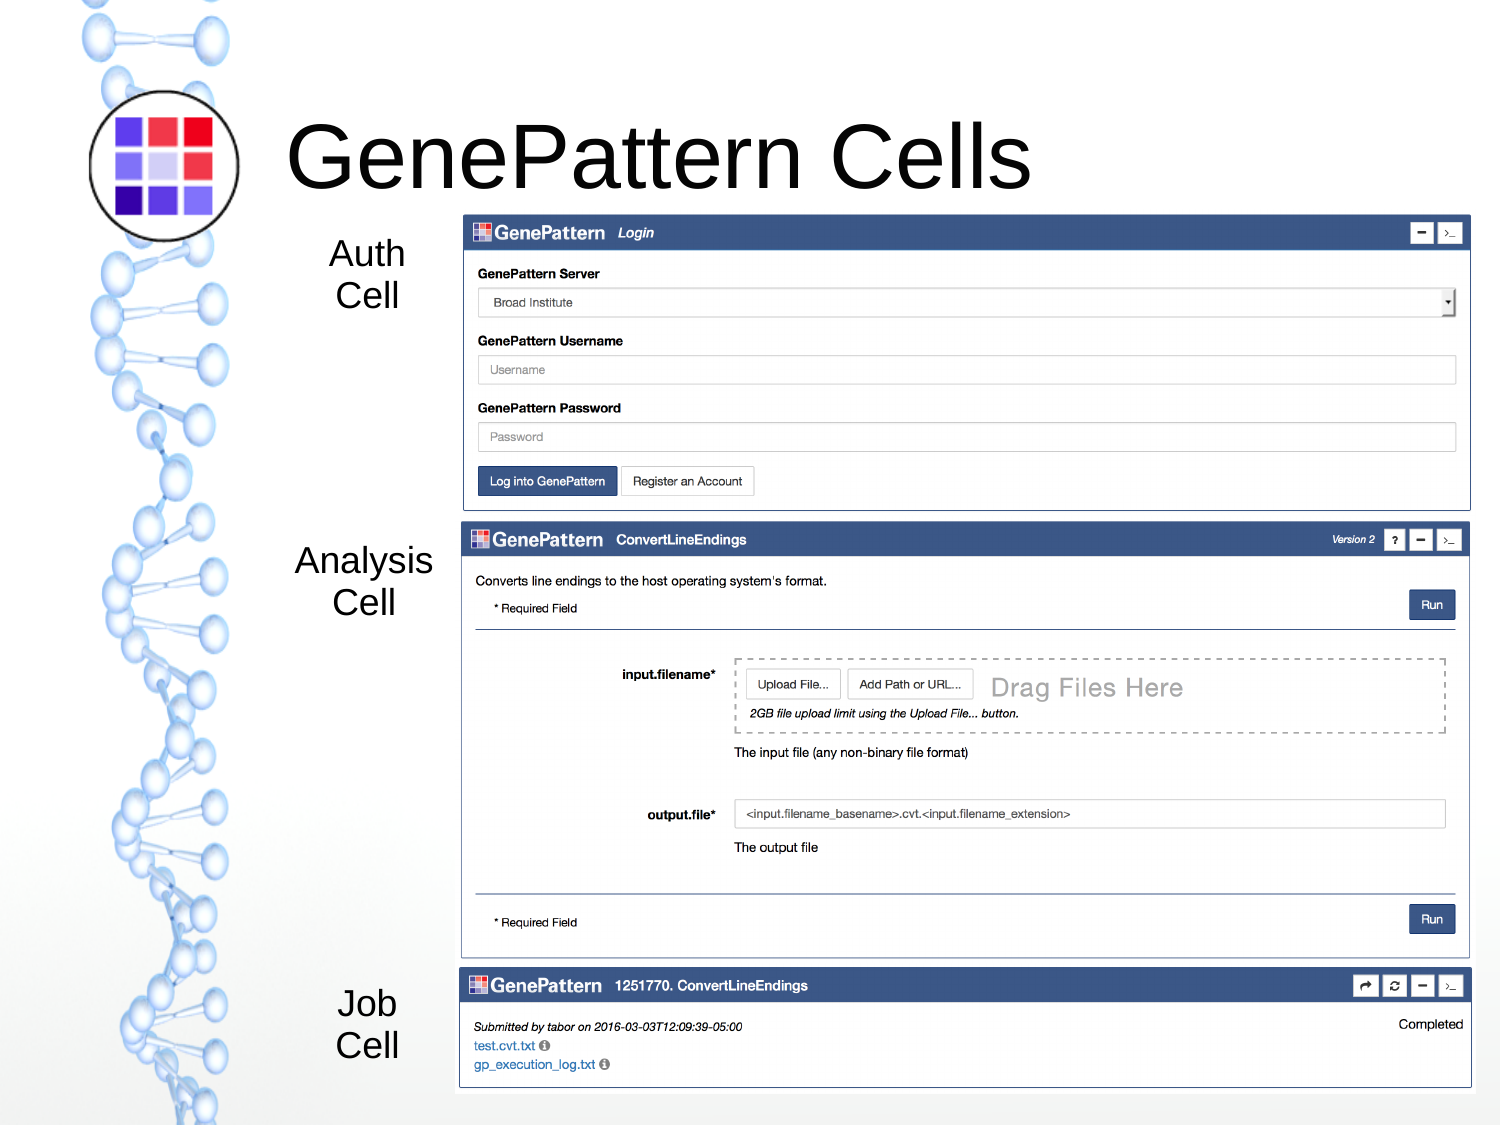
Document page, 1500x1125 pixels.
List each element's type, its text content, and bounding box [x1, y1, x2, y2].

text_box Analysis Cell [279, 532, 450, 672]
picture [0, 0, 1500, 1125]
text_box Job Cell [285, 975, 451, 1074]
text_box Auth Cell [285, 224, 451, 324]
title GenePattern Cells [285, 36, 1426, 278]
